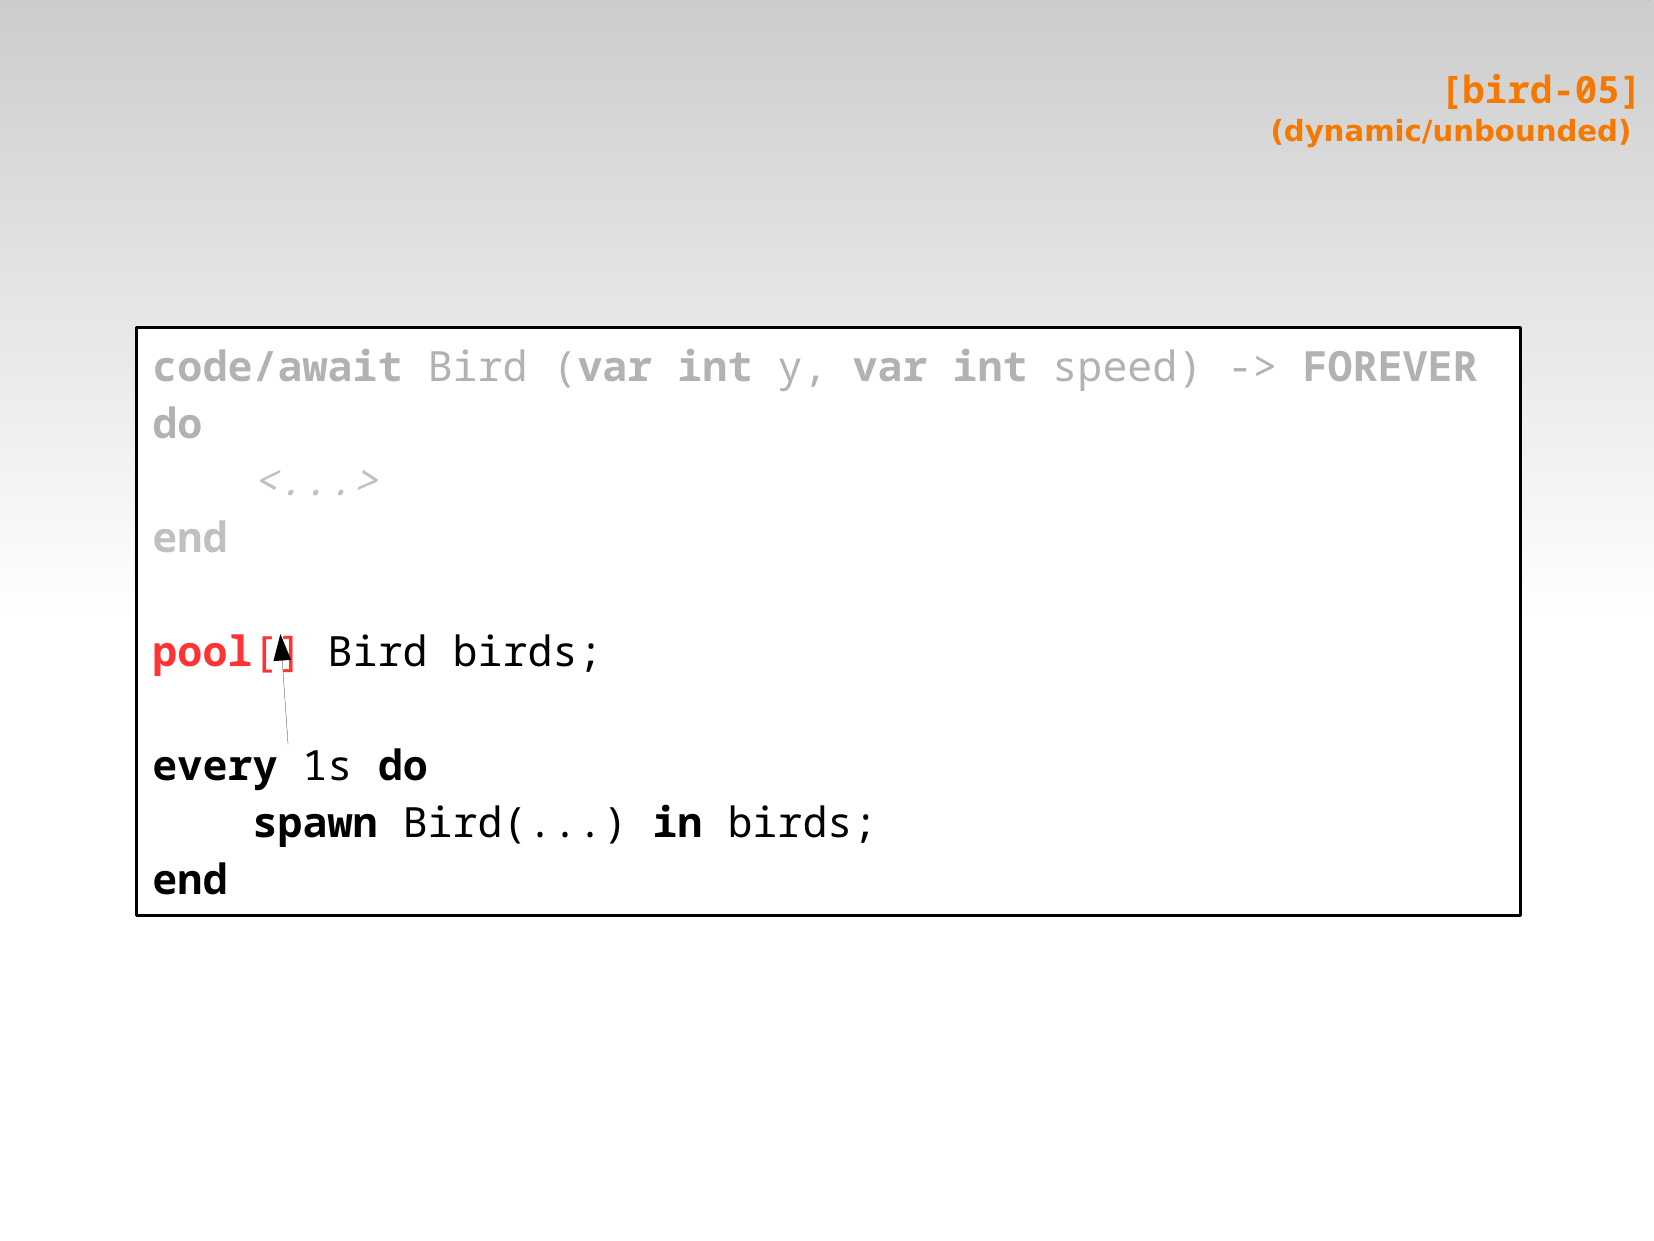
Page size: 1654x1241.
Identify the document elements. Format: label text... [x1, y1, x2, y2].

title [bird-05] (dynamic/unbounded) [154, 2, 1643, 210]
text_box code/await Bird (var int y, var int speed) -> FOREVER do <...> end pool[] Bird birds; every 1s do spawn Bird(...) in birds; end [136, 327, 1521, 845]
